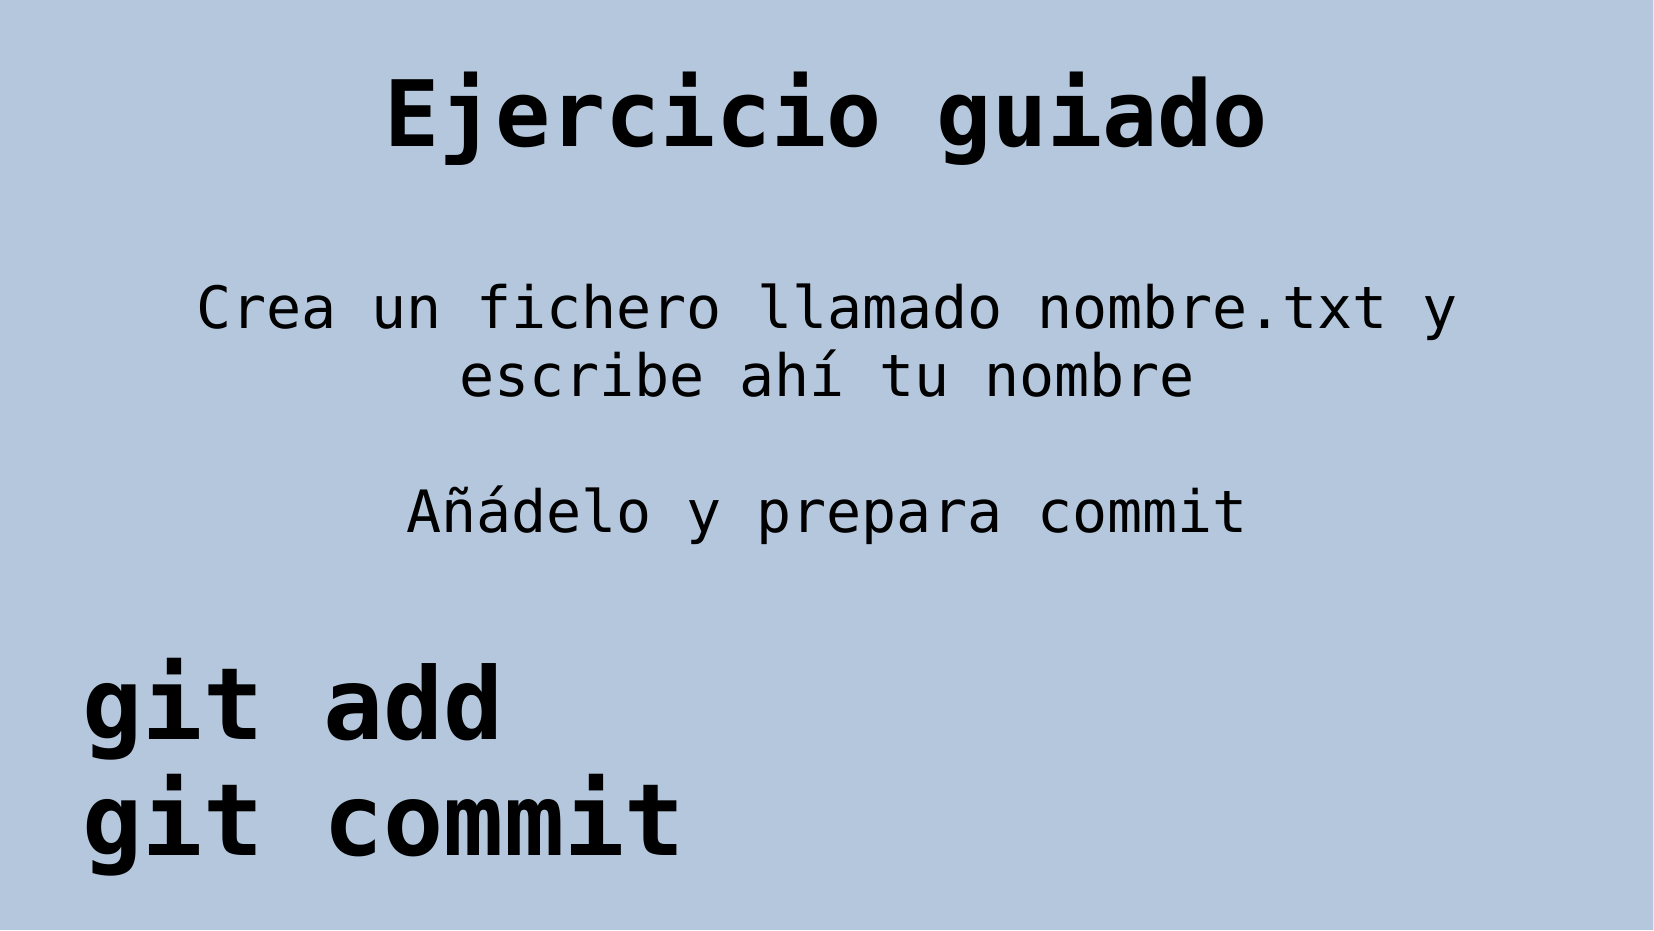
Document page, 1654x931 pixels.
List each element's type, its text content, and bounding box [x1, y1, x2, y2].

subtitle git add git commit [82, 631, 1571, 894]
title Ejercicio guiado Crea un fichero llamado nombre.txt y escribe ahí tu nombre Añádelo y prepara commit [82, 59, 1571, 548]
